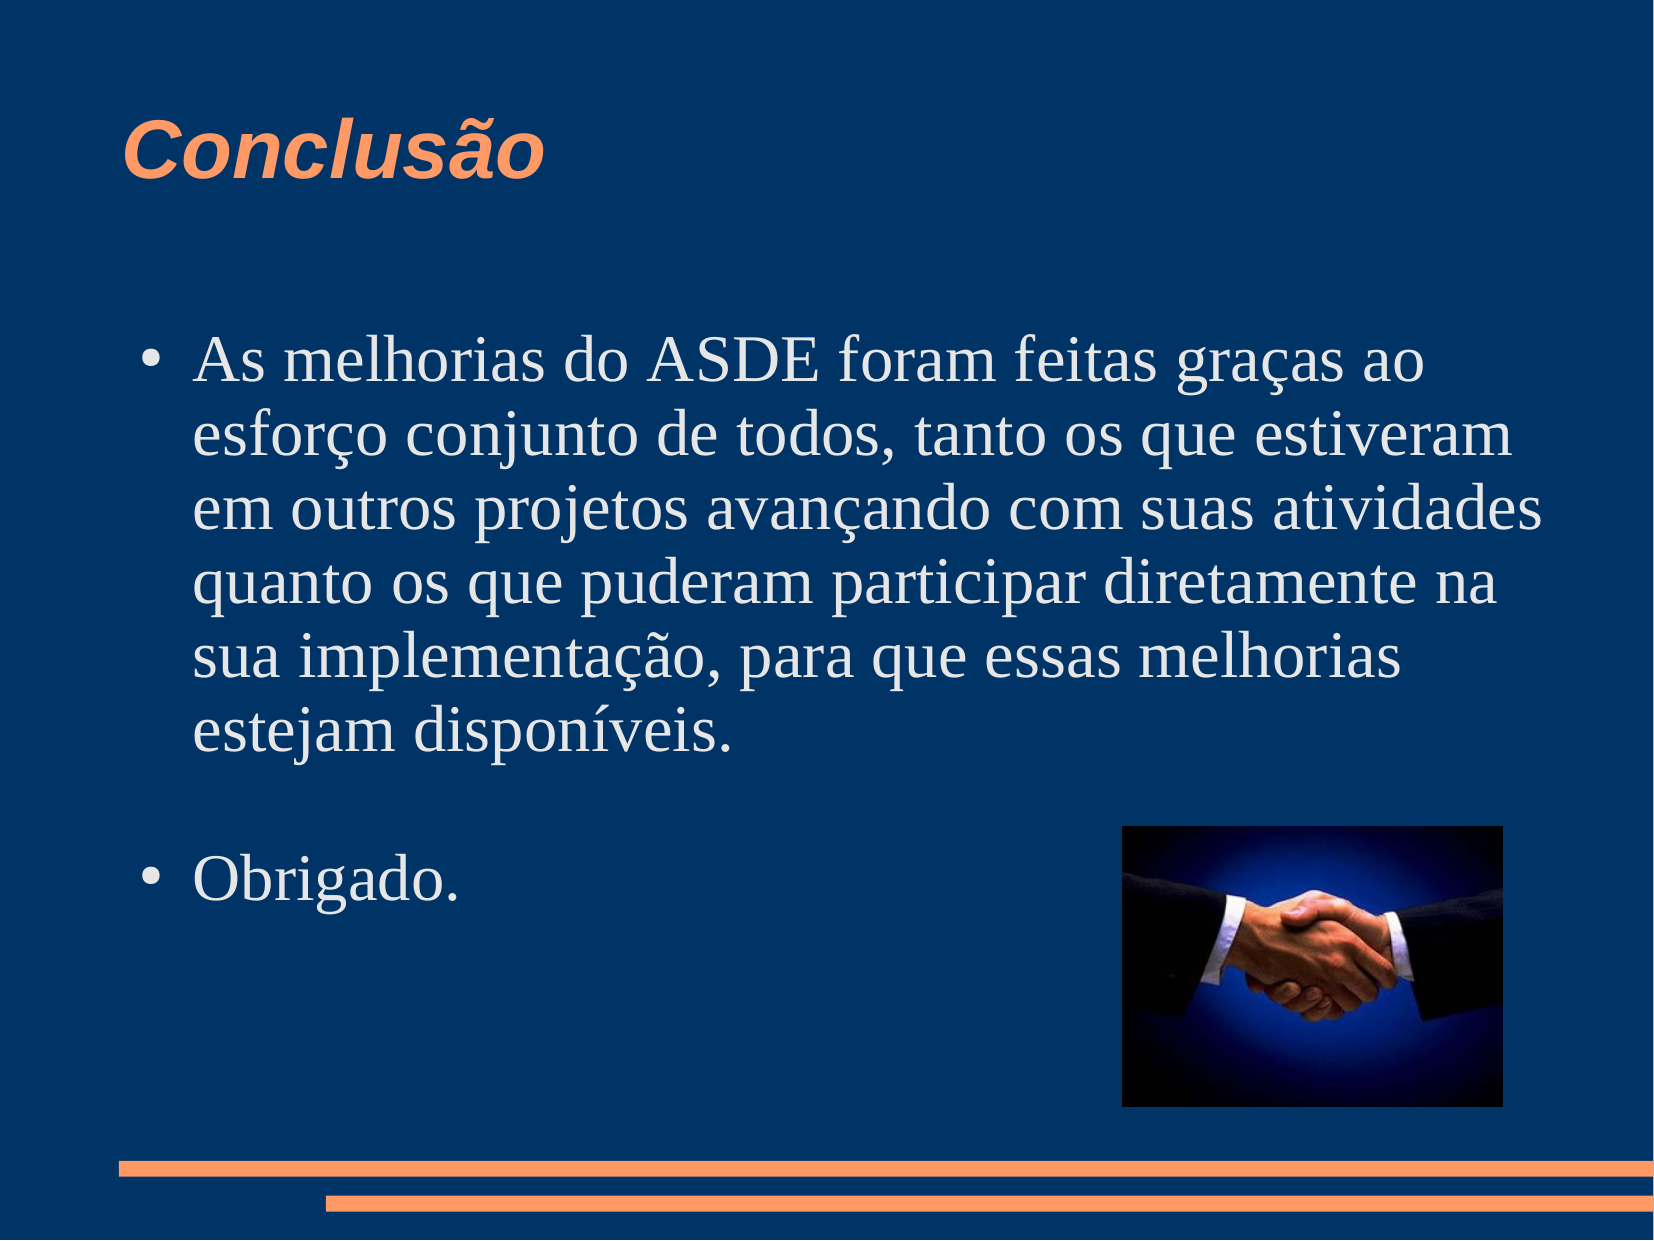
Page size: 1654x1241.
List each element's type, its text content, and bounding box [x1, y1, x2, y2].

picture [1122, 826, 1503, 1107]
list As melhorias do ASDE foram feitas graças ao esforço conjunto de todos, tanto os que estiveram em outros projetos avançando com suas atividades quanto os que puderam participar diretamente na sua implementação, para que essas melhorias estejam disponíveis. Obrigado. [121, 322, 1561, 1118]
title Conclusão [121, 53, 1534, 246]
